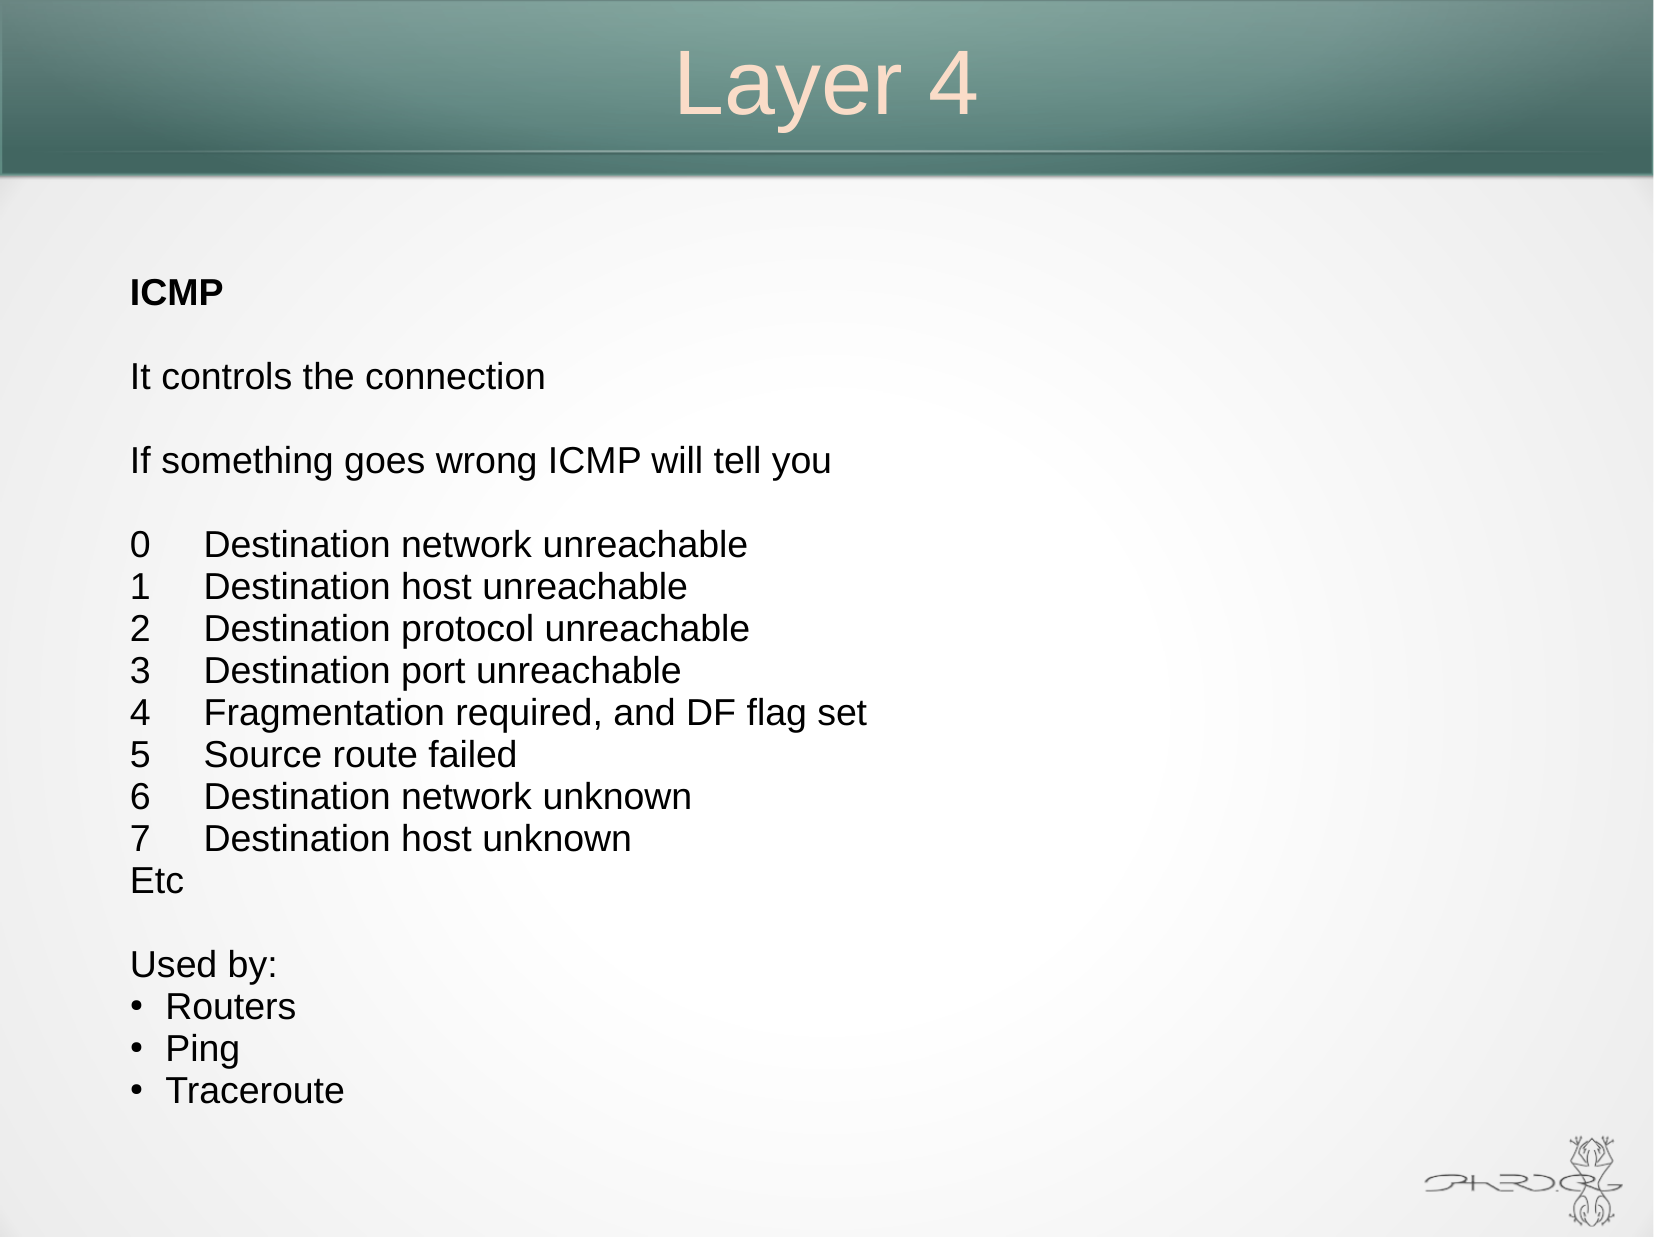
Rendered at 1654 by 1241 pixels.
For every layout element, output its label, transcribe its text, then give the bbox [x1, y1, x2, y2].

title [82, 11, 1571, 154]
text_box ICMP It controls the connection If something goes wrong ICMP will tell you 0 Destination network unreachable 1 Destination host unreachable 2 Destination protocol unreachable 3 Destination port unreachable 4 Fragmentation required, and DF flag set 5 Source route failed 6 Destination network unknown 7 Destination host unknown Etc Used by: Routers Ping Traceroute [129, 271, 1512, 1238]
picture [0, 0, 1654, 1237]
